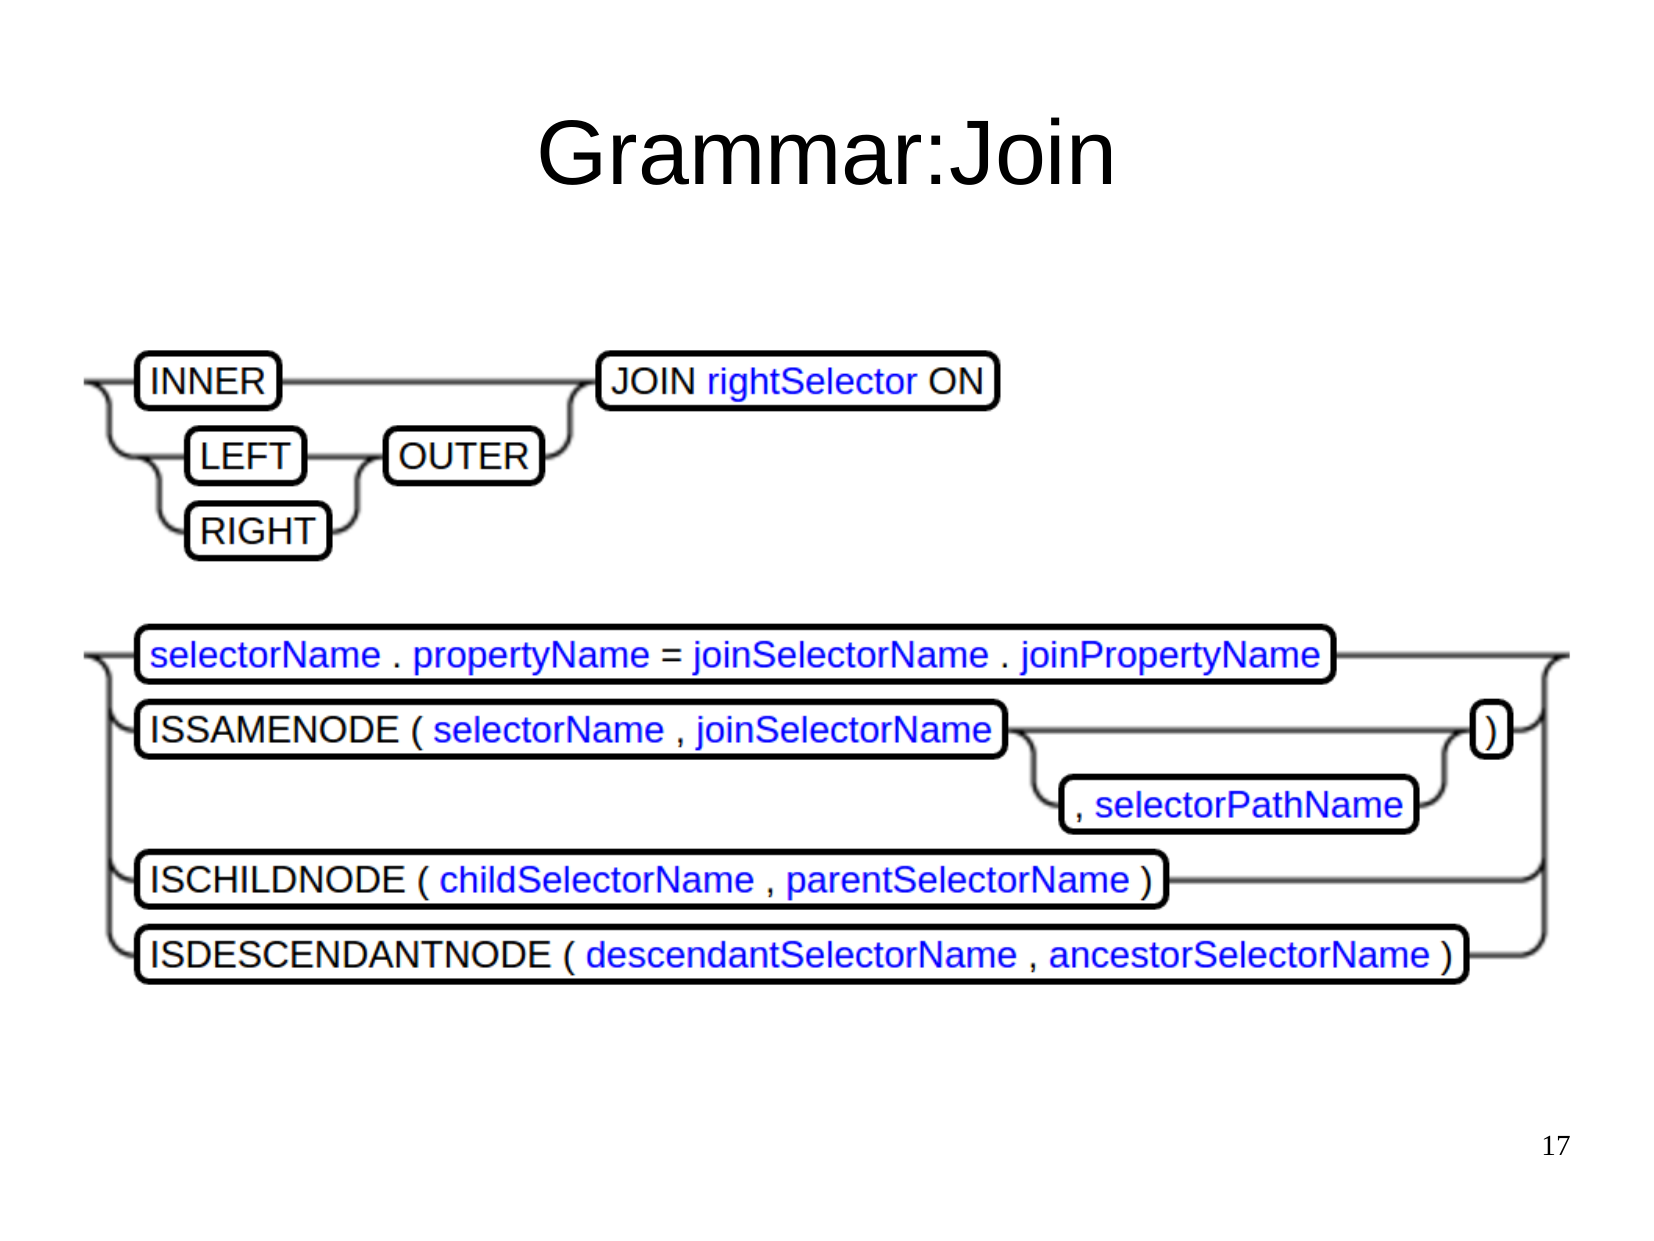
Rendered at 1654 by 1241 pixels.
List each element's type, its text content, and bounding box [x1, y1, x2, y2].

title Grammar:Join [82, 49, 1572, 257]
picture [56, 324, 1606, 1036]
